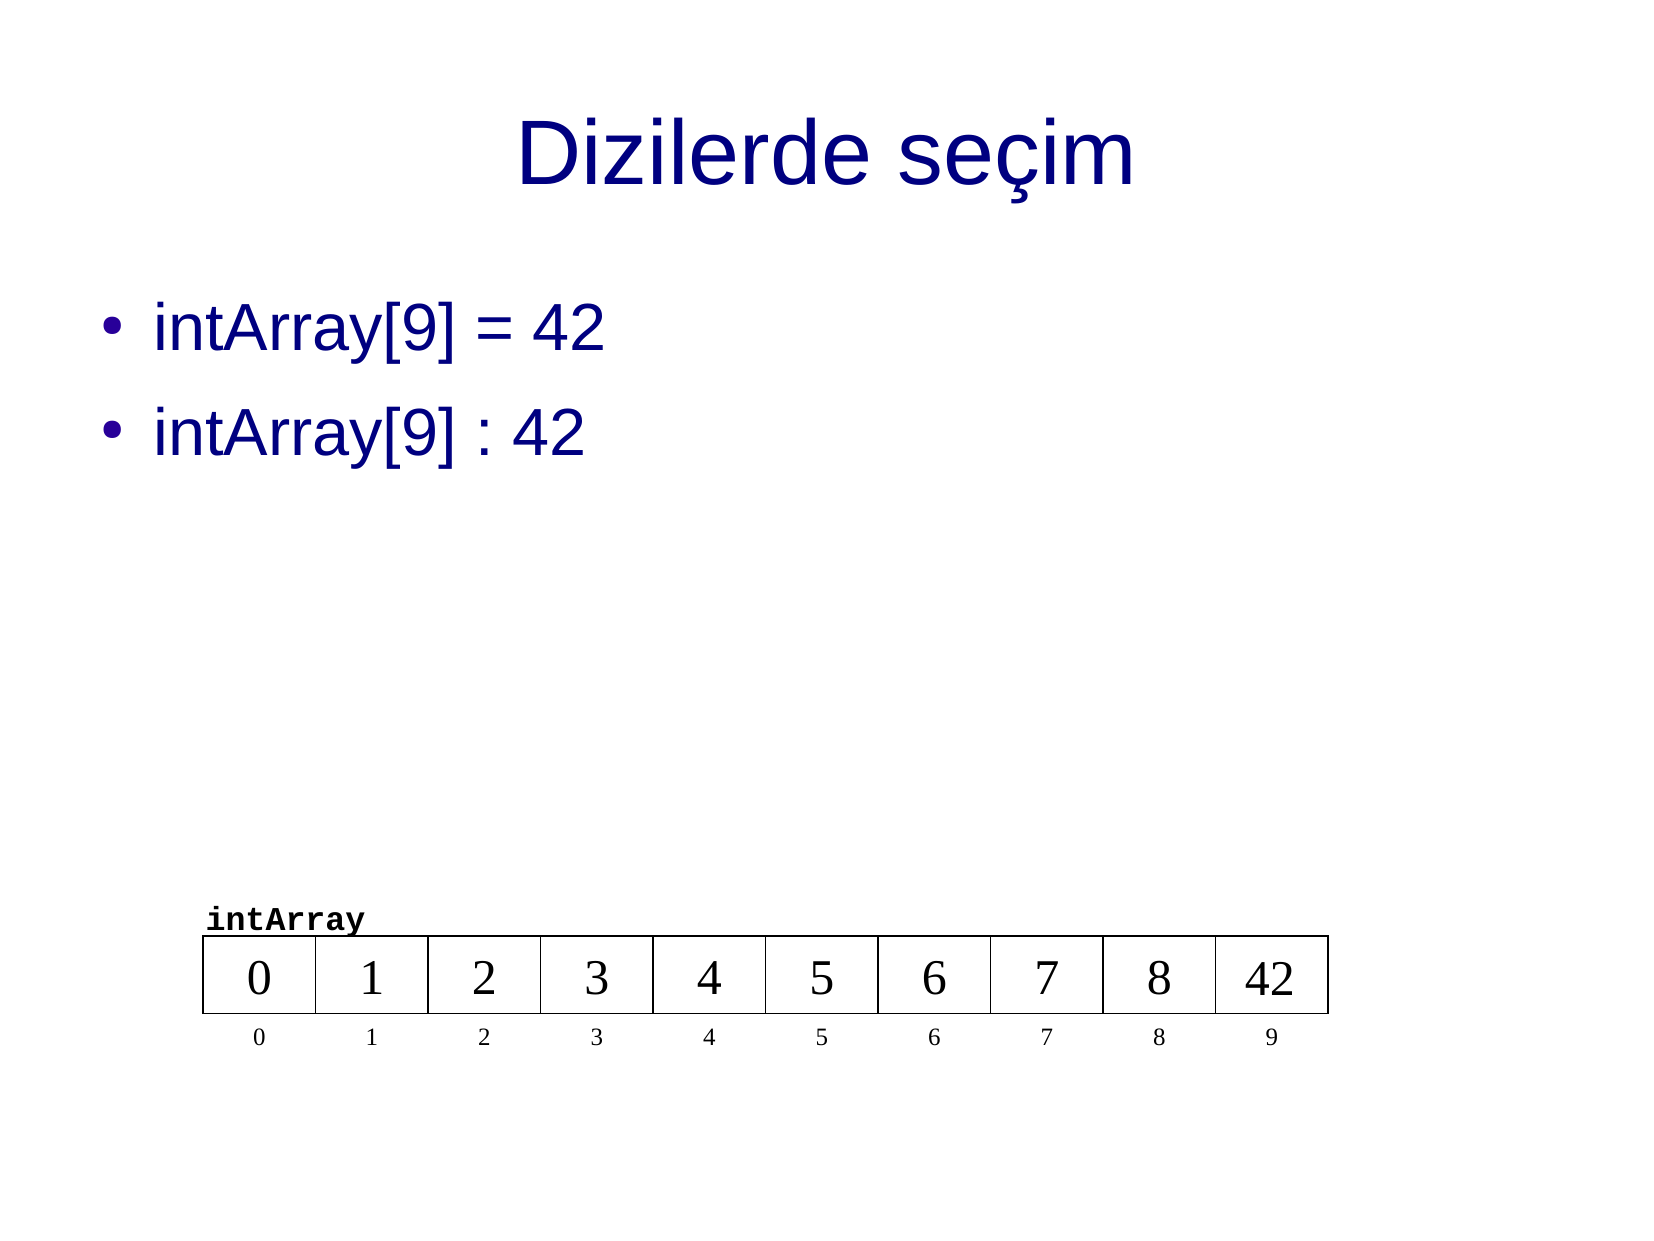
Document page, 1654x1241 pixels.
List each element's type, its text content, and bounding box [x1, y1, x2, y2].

text_box 6 [878, 936, 990, 1014]
text_box 0 [215, 1014, 304, 1059]
text_box 8 [1115, 1014, 1204, 1059]
text_box 3 [553, 1014, 641, 1059]
text_box 5 [765, 936, 878, 1014]
text_box 0 [203, 946, 315, 1014]
text_box 1 [315, 936, 428, 1014]
text_box 1 [328, 1014, 416, 1059]
text_box 7 [990, 936, 1103, 1014]
text_box 8 [1103, 936, 1215, 1014]
text_box 42 [1213, 937, 1327, 1013]
text_box 4 [665, 1014, 754, 1059]
list intArray[9] = 42 intArray[9] : 42 [82, 290, 1571, 1109]
text_box 9 [1228, 1013, 1316, 1059]
text_box 5 [778, 1014, 866, 1059]
text_box 2 [440, 1014, 529, 1059]
text_box 4 [653, 936, 765, 1014]
text_box 2 [428, 936, 540, 1014]
text_box 6 [890, 1014, 979, 1059]
title Dizilerde seçim [82, 101, 1571, 205]
text_box 3 [540, 936, 653, 1014]
text_box intArray [190, 893, 381, 946]
text_box 7 [1003, 1014, 1091, 1059]
